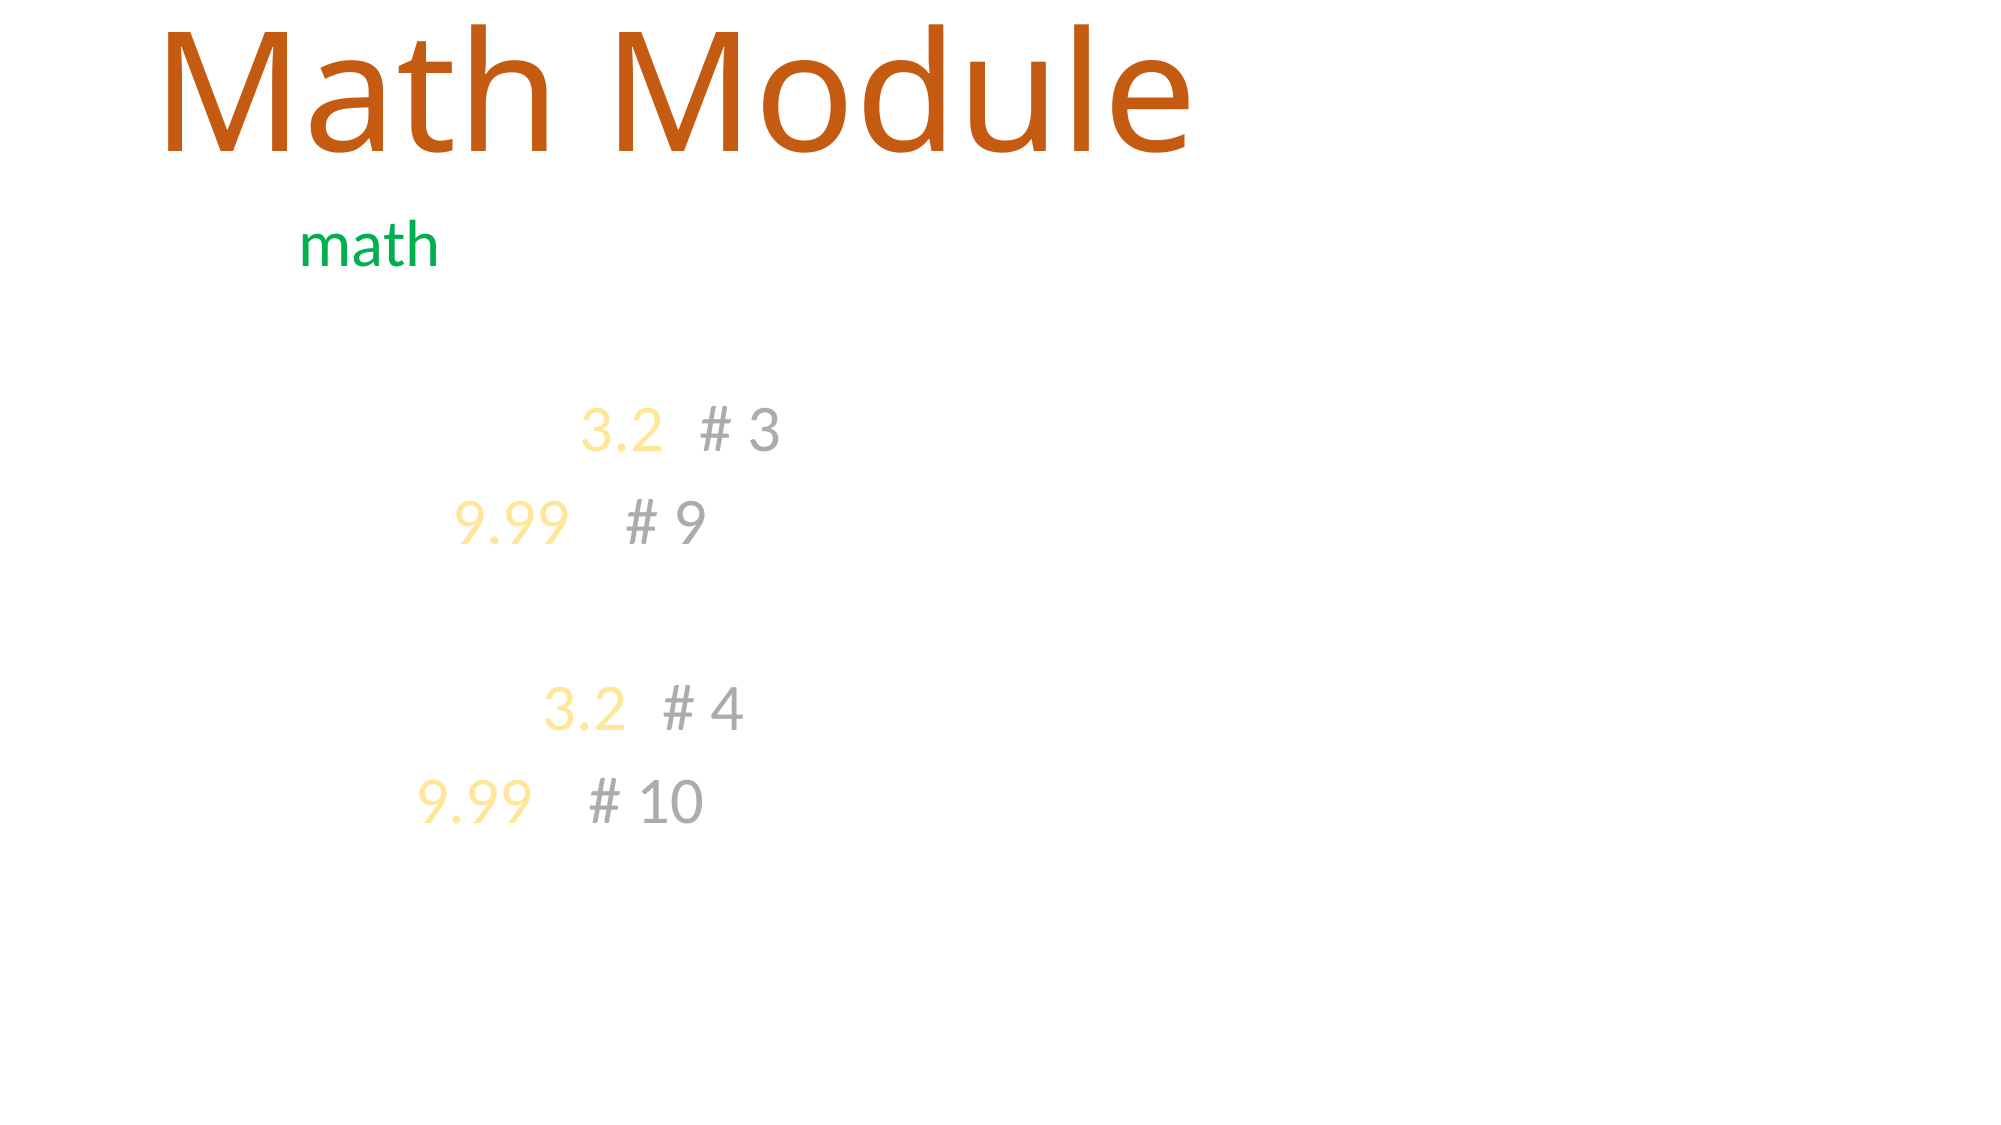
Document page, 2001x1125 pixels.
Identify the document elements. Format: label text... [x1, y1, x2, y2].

list Math Module from math import floor, ceil number = floor(3.2) # 3 print(floor(9.99)) # 9 number = ceil(3.2) # 4 print(ceil(9.99)) # 10 [137, 0, 1863, 1014]
